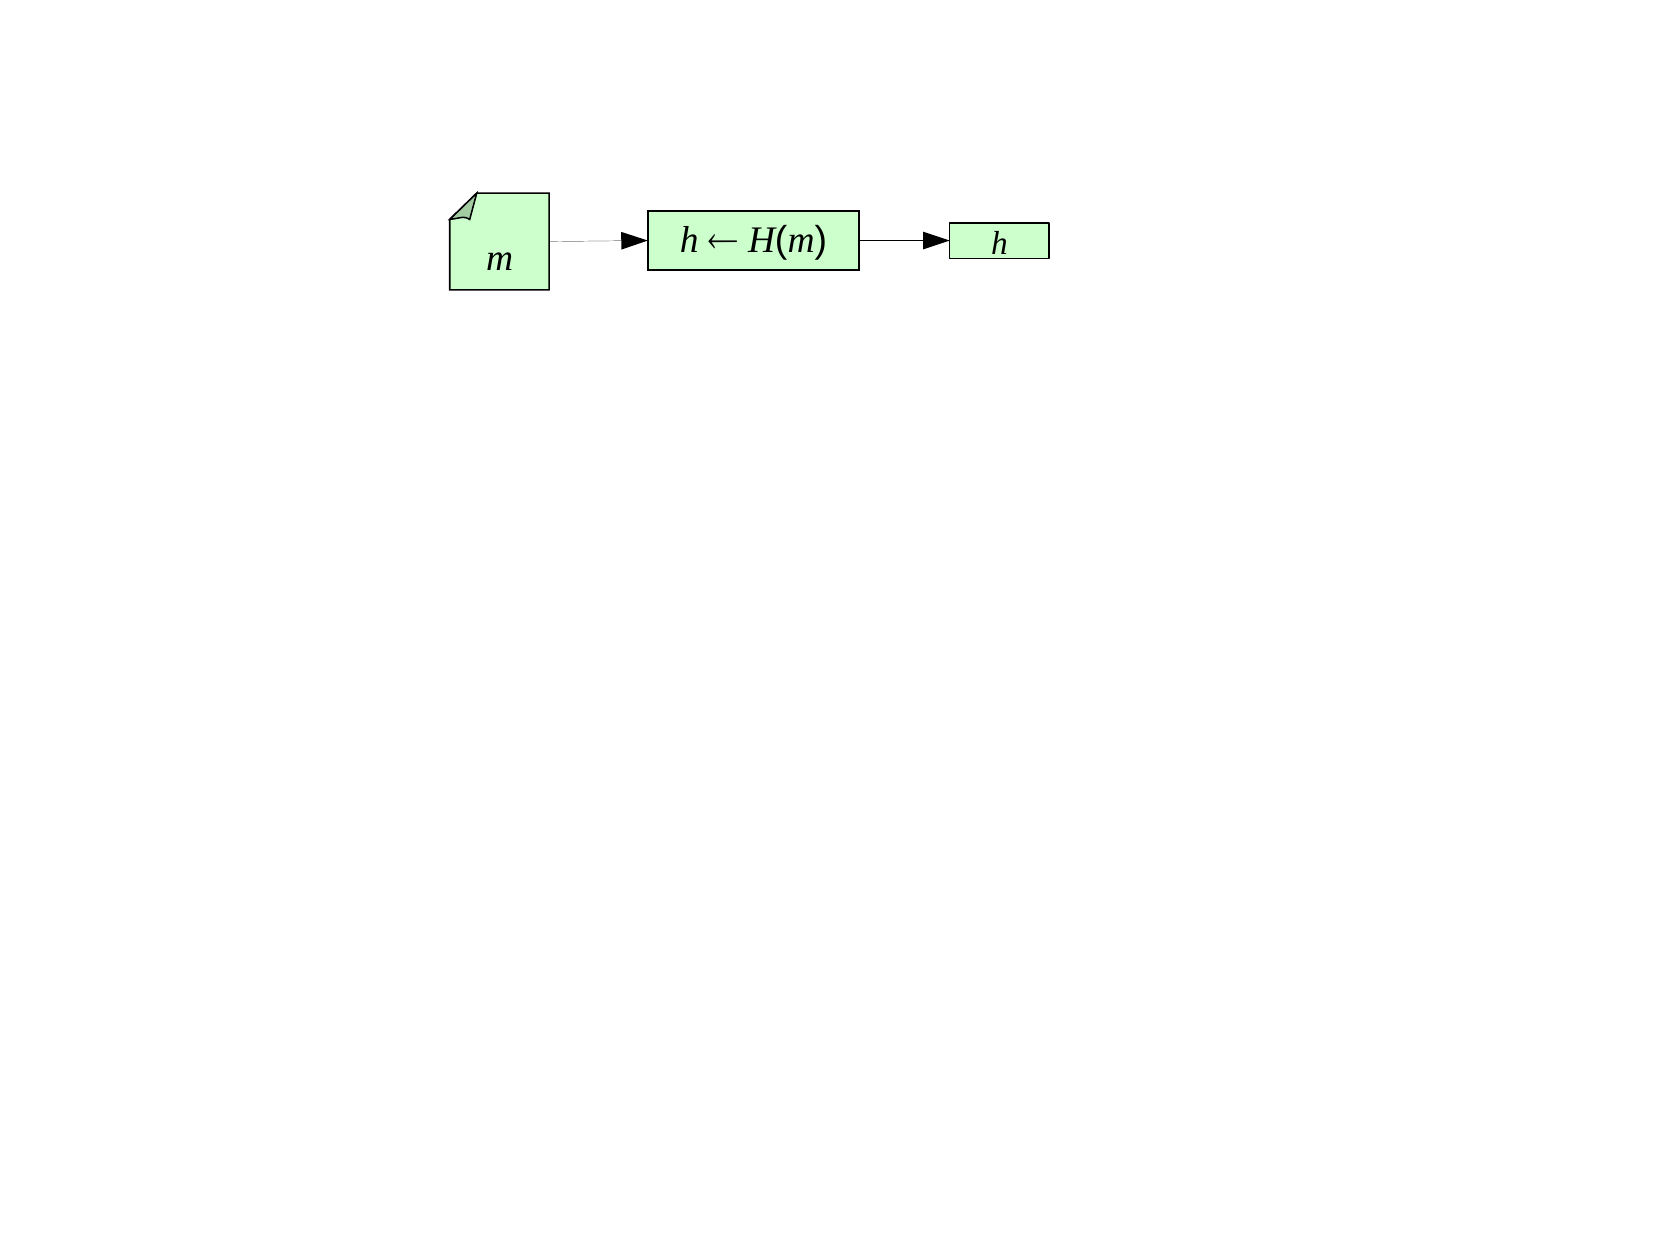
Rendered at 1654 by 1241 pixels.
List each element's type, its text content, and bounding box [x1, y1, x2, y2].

text_box h  H(m) [647, 211, 860, 271]
text_box m [449, 193, 550, 290]
text_box h [949, 222, 1050, 259]
